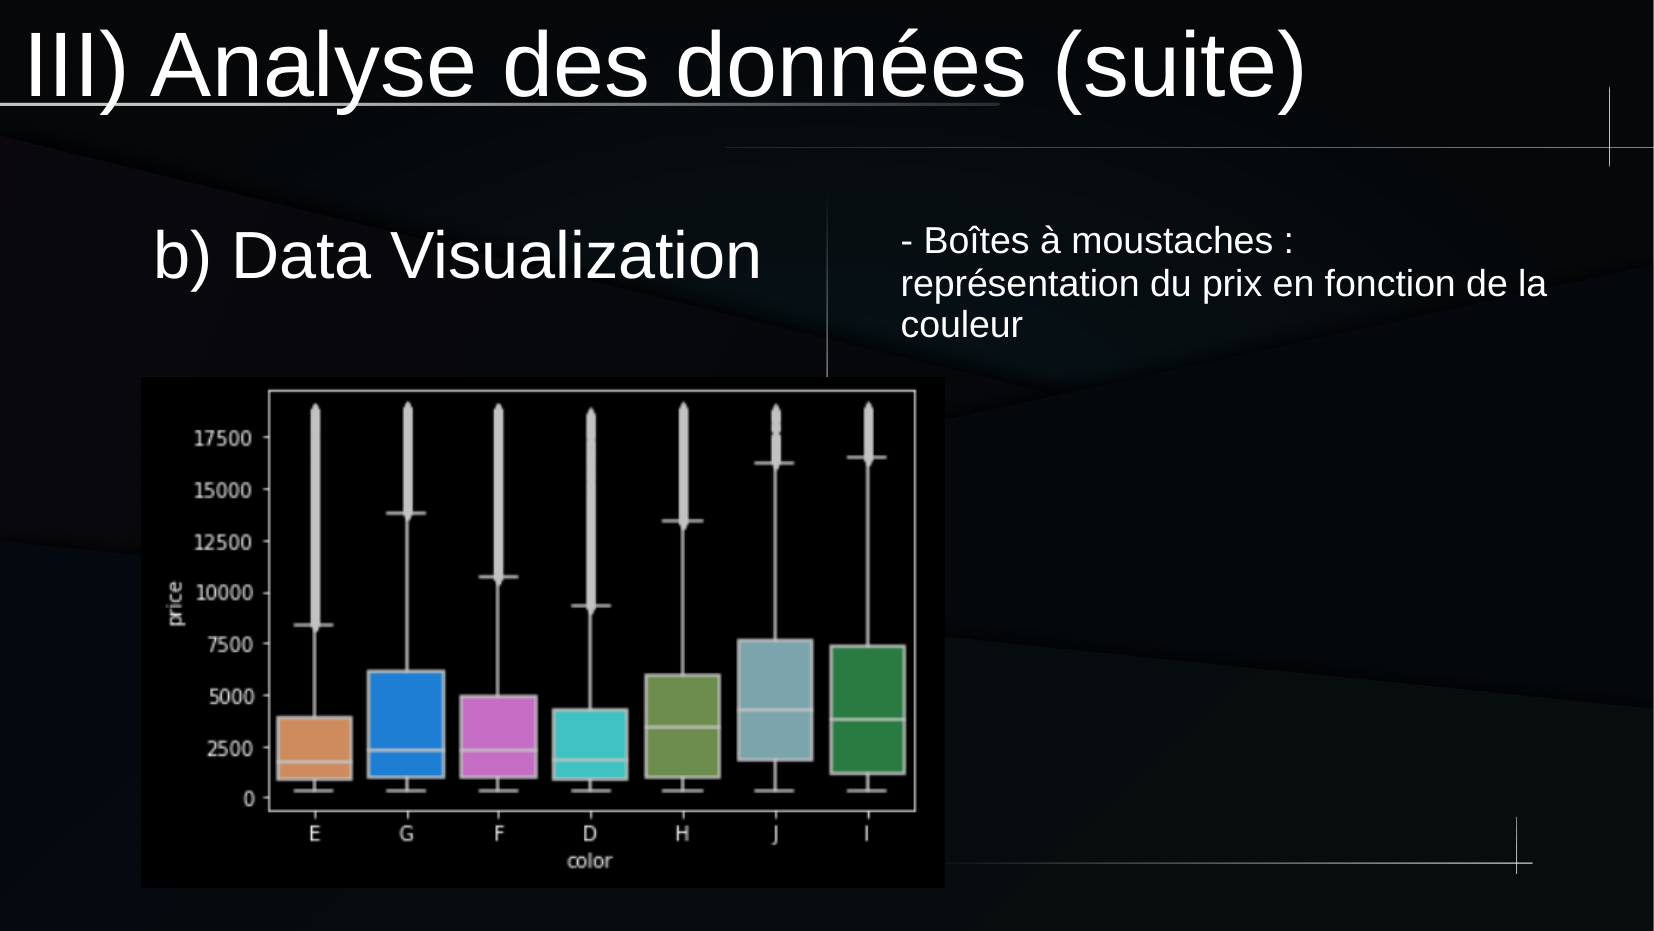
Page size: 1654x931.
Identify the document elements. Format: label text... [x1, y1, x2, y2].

text_box - Boîtes à moustaches : représentation du prix en fonction de la couleur [885, 212, 1654, 354]
picture [0, 0, 1654, 931]
title III) Analyse des données (suite) [23, 11, 1589, 119]
list b) Data Visualization [82, 217, 809, 758]
